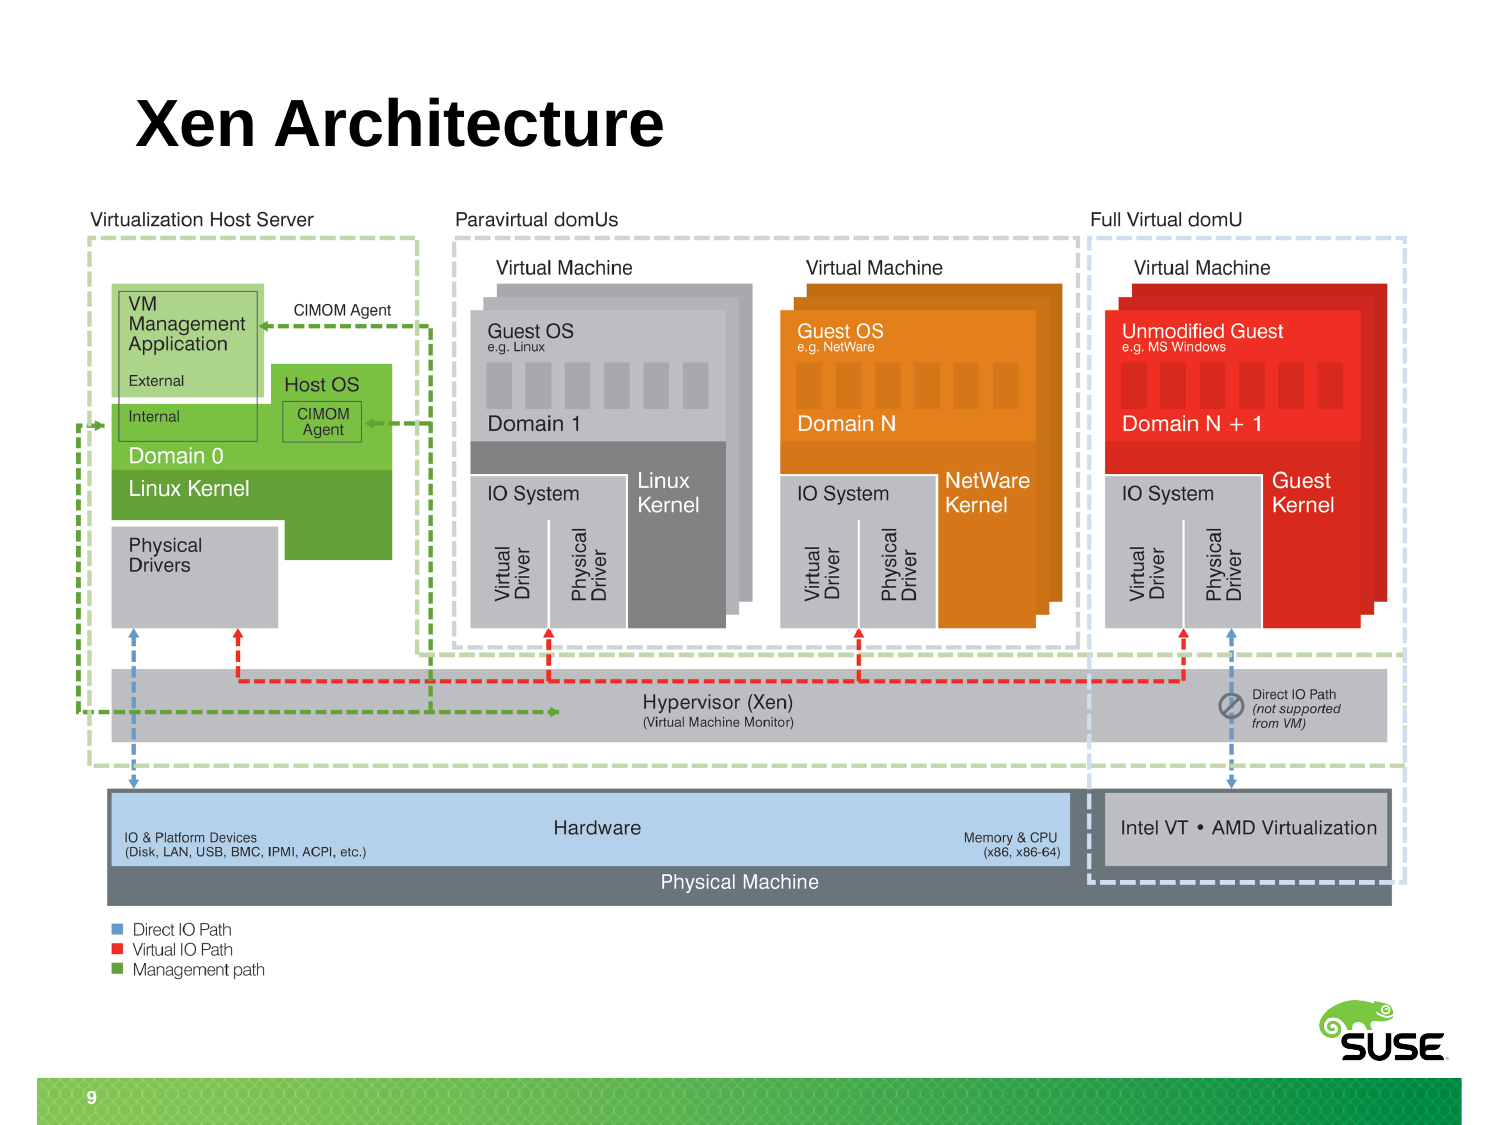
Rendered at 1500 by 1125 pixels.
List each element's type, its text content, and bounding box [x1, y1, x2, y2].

picture [1319, 1000, 1449, 1061]
picture [37, 1078, 1462, 1125]
title Xen Architecture [135, 41, 1372, 204]
picture [76, 209, 1409, 982]
